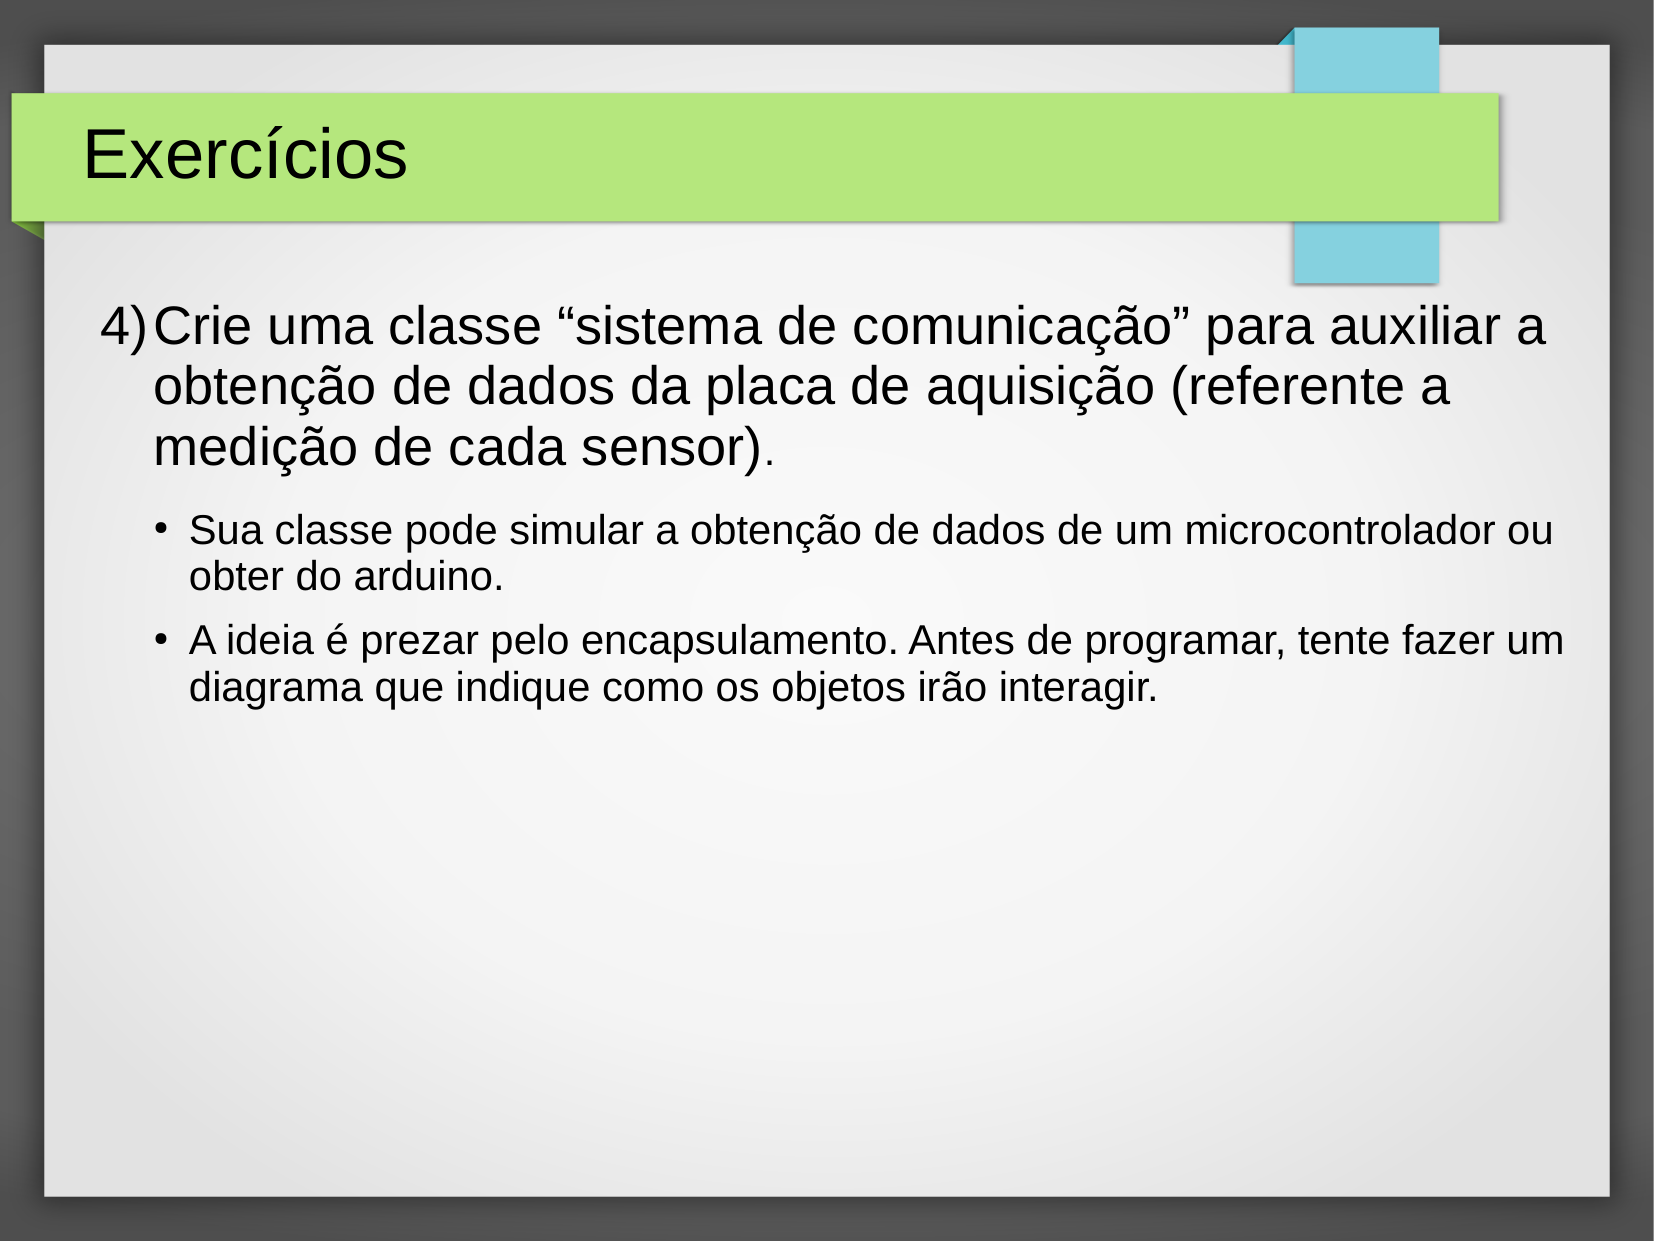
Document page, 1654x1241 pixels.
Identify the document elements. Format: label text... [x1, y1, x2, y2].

list Crie uma classe “sistema de comunicação” para auxiliar a obtenção de dados da placa de aquisição (referente a medição de cada sensor). Sua classe pode simular a obtenção de dados de um microcontrolador ou obter do arduino. A ideia é prezar pelo encapsulamento. Antes de programar, tente fazer um diagrama que indique como os objetos irão interagir. [82, 295, 1571, 1015]
picture [0, 0, 1654, 1241]
title Exercícios [82, 94, 1264, 213]
